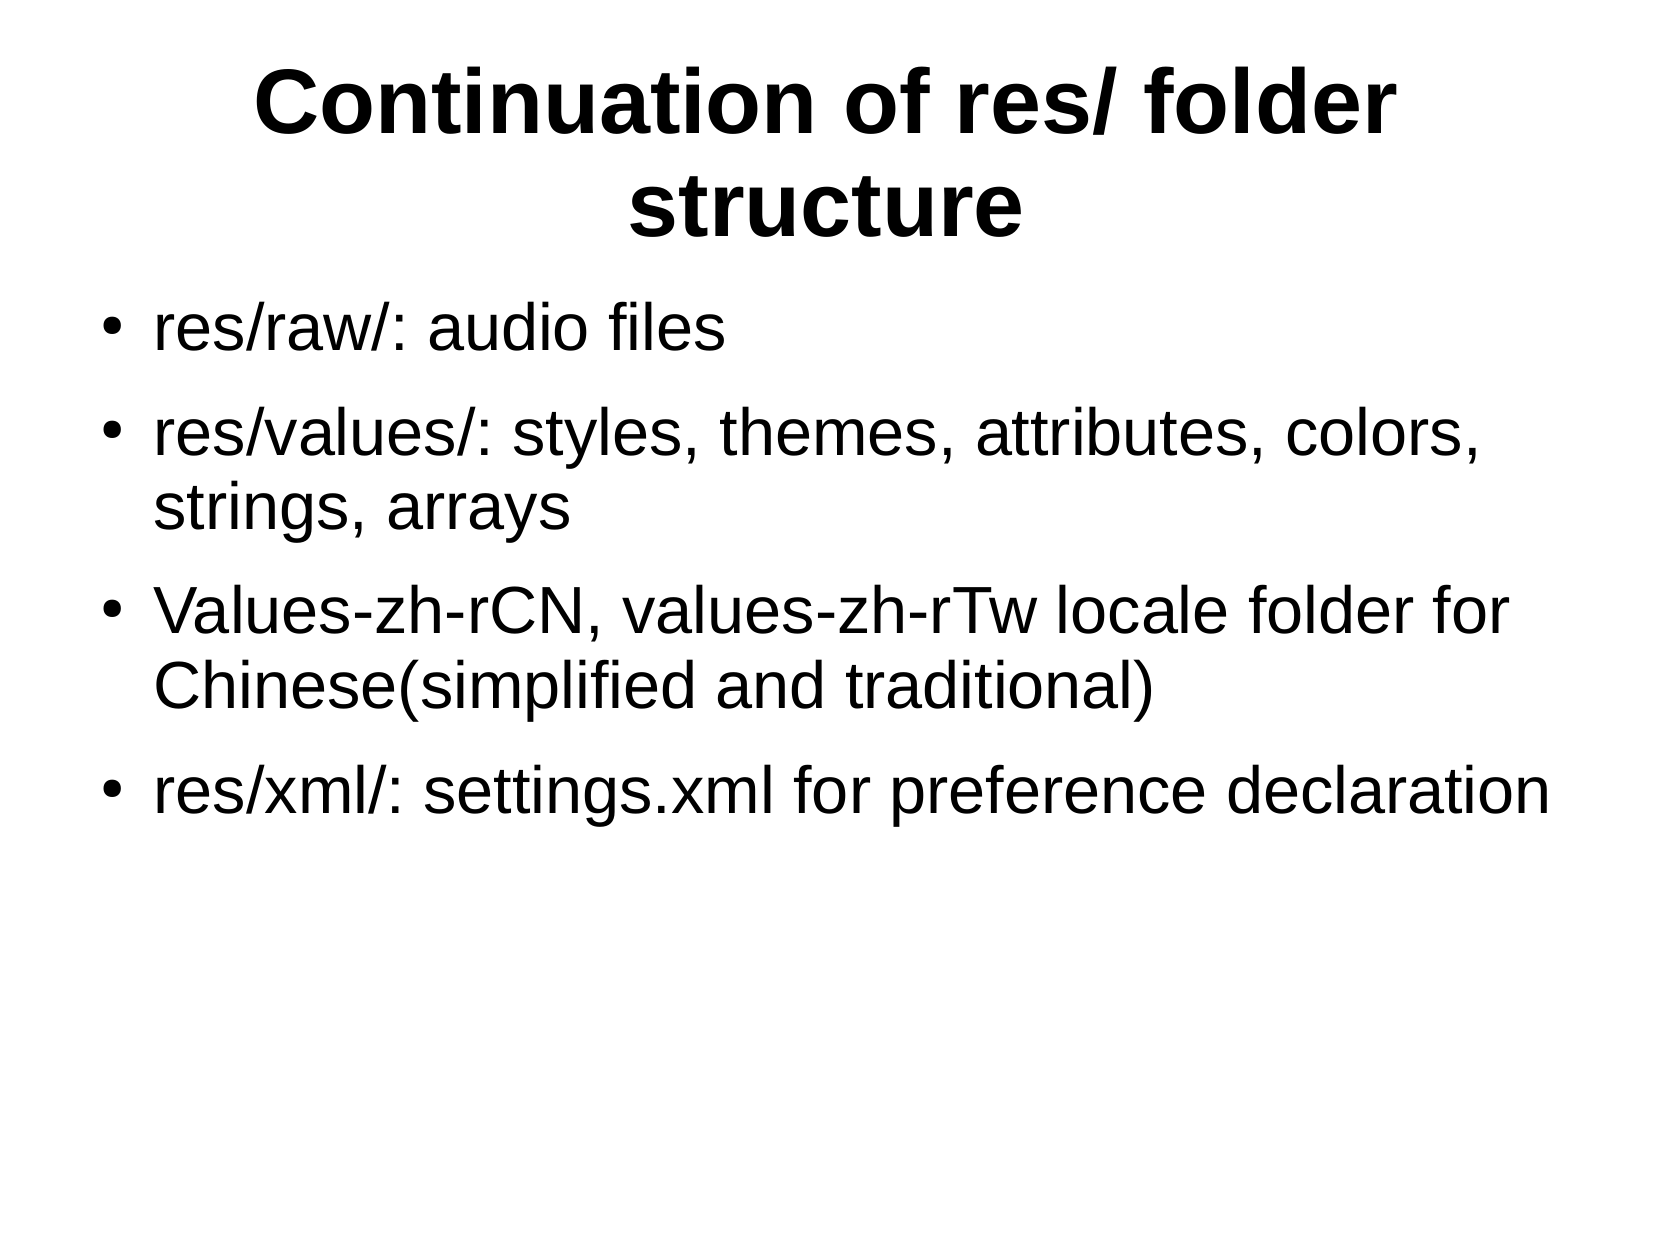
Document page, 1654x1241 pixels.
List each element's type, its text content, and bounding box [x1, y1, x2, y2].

title Continuation of res/ folder structure [82, 49, 1571, 257]
list res/raw/: audio files res/values/: styles, themes, attributes, colors, strings, arrays Values-zh-rCN, values-zh-rTw locale folder for Chinese(simplified and traditional) res/xml/: settings.xml for preference declaration [82, 290, 1571, 932]
